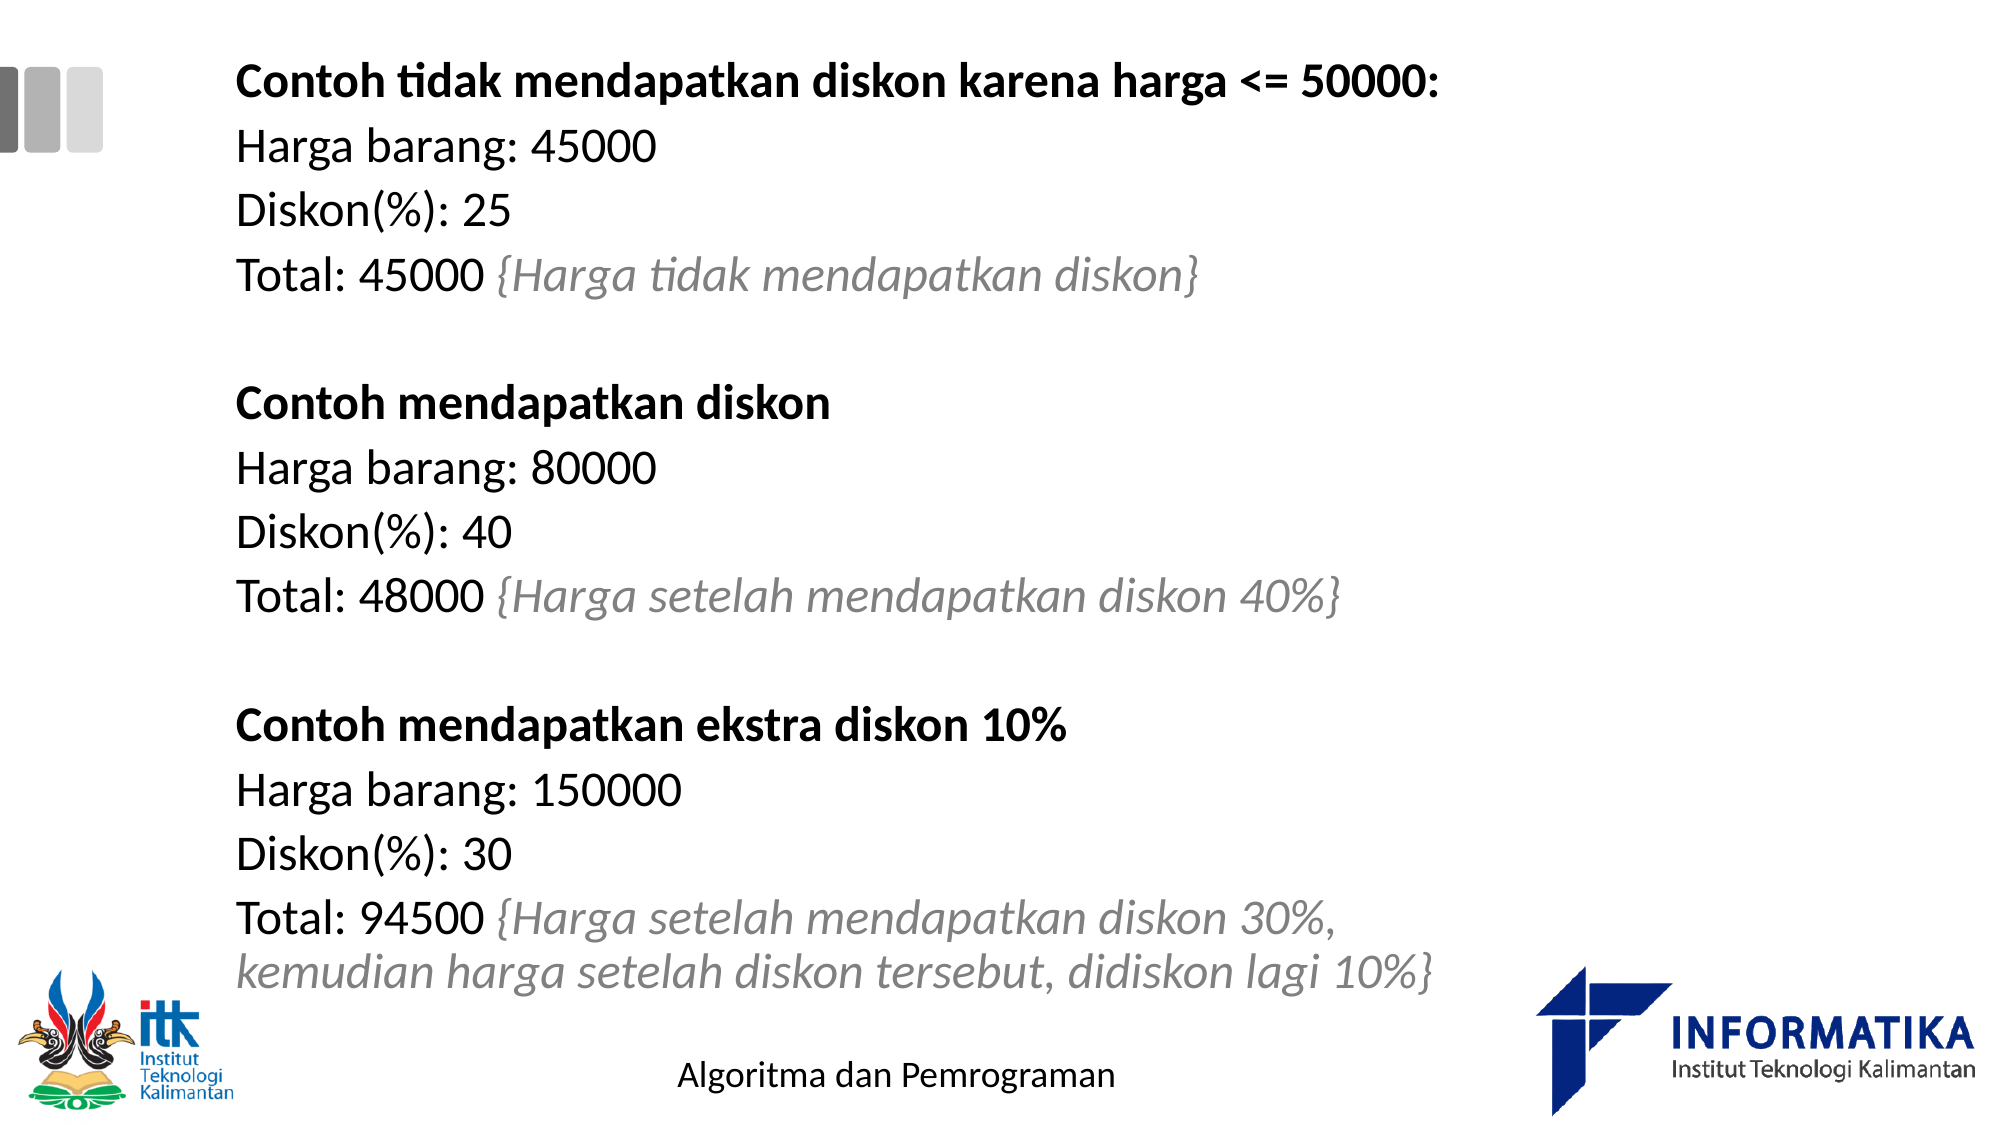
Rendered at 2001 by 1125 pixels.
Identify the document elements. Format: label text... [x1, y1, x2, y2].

text_box Algoritma dan Pemrograman [662, 1042, 1338, 1103]
picture [248, 971, 252, 981]
text_box Contoh tidak mendapatkan diskon karena harga <= 50000: Harga barang: 45000 Diskon(%): 25 Total: 45000 {Harga tidak mendapatkan diskon} Contoh mendapatkan diskon Harga barang: 80000 Diskon(%): 40 Total: 48000 {Harga setelah mendapatkan diskon 40%} Contoh mendapatkan ekstra diskon 10% Harga barang: 150000 Diskon(%): 30 Total: 94500 {Harga setelah mendapatkan diskon 30%, kemudian harga setelah diskon tersebut, didiskon lagi 10%} [164, 47, 1459, 948]
picture [1534, 965, 1976, 1118]
picture [0, 935, 252, 1125]
